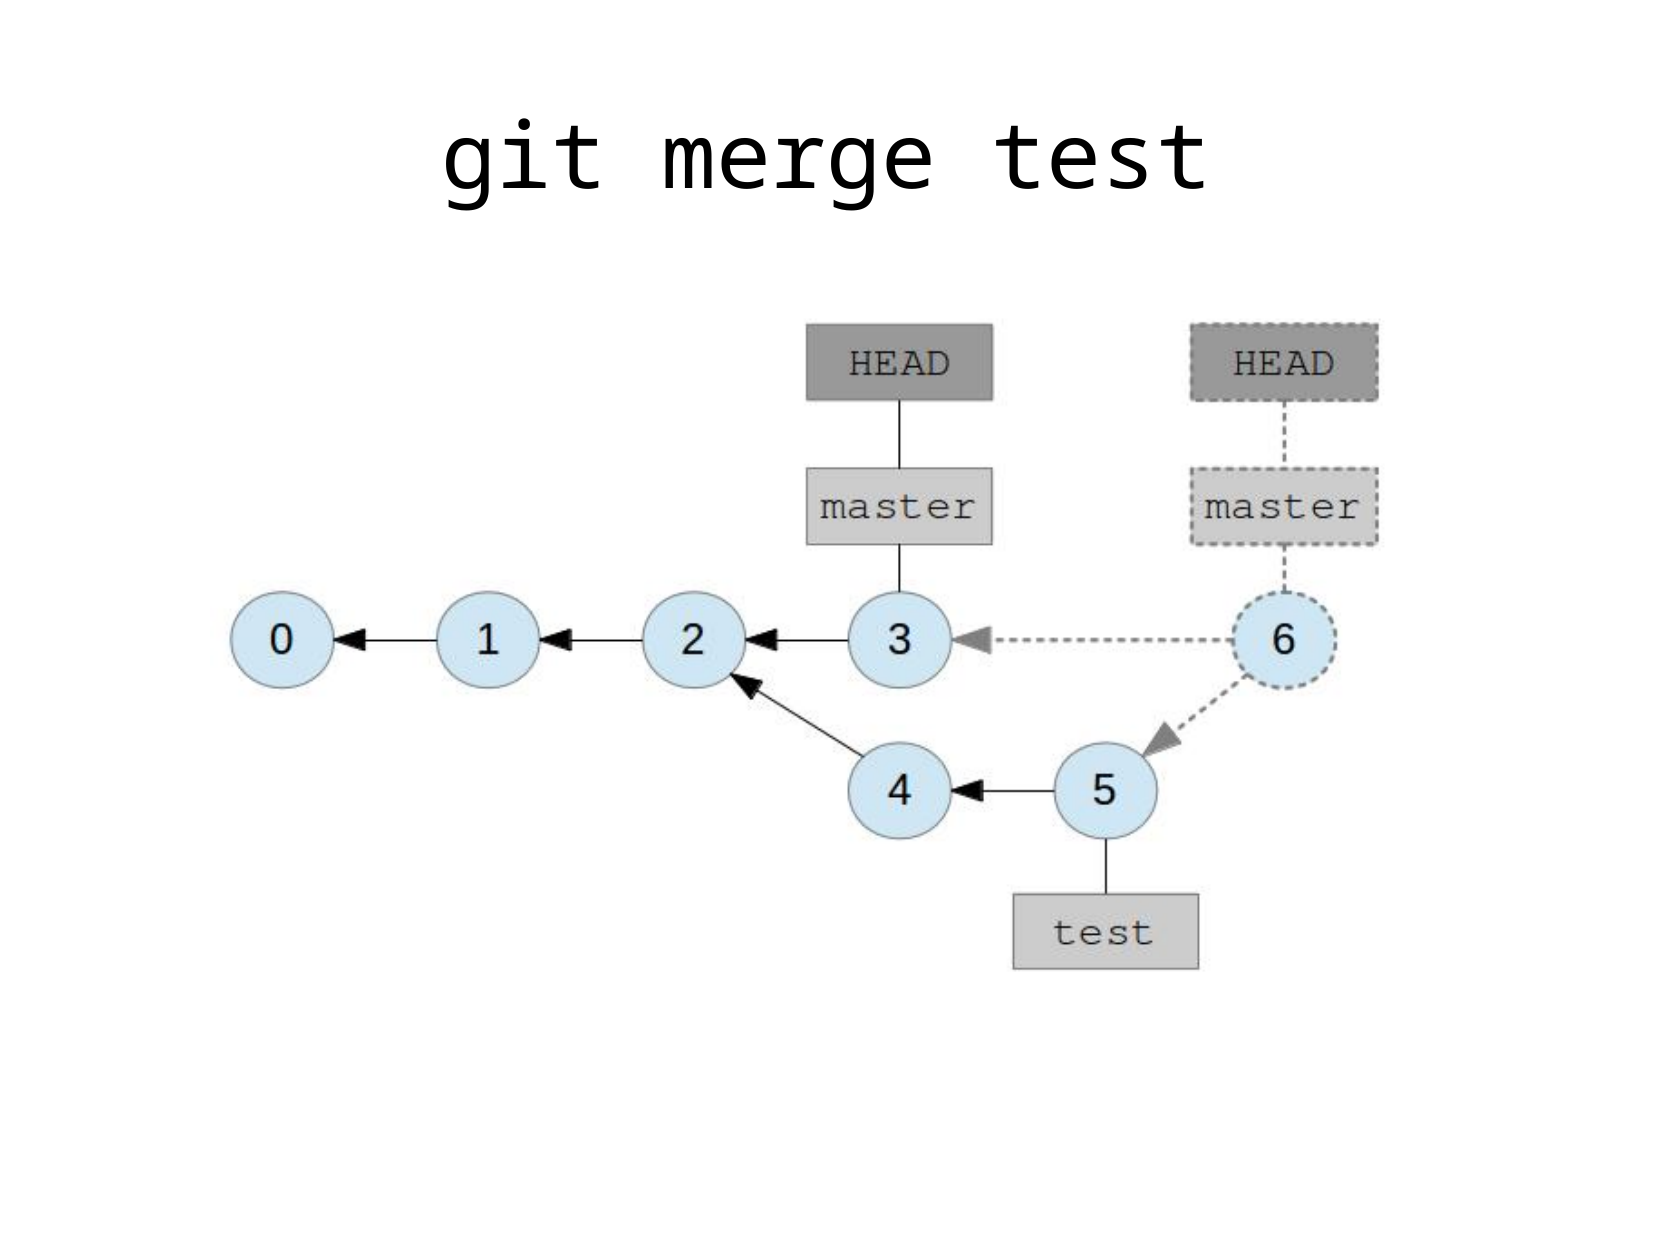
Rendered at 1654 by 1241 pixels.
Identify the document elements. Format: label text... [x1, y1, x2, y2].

title git merge test [82, 49, 1571, 257]
picture [210, 290, 1410, 1010]
